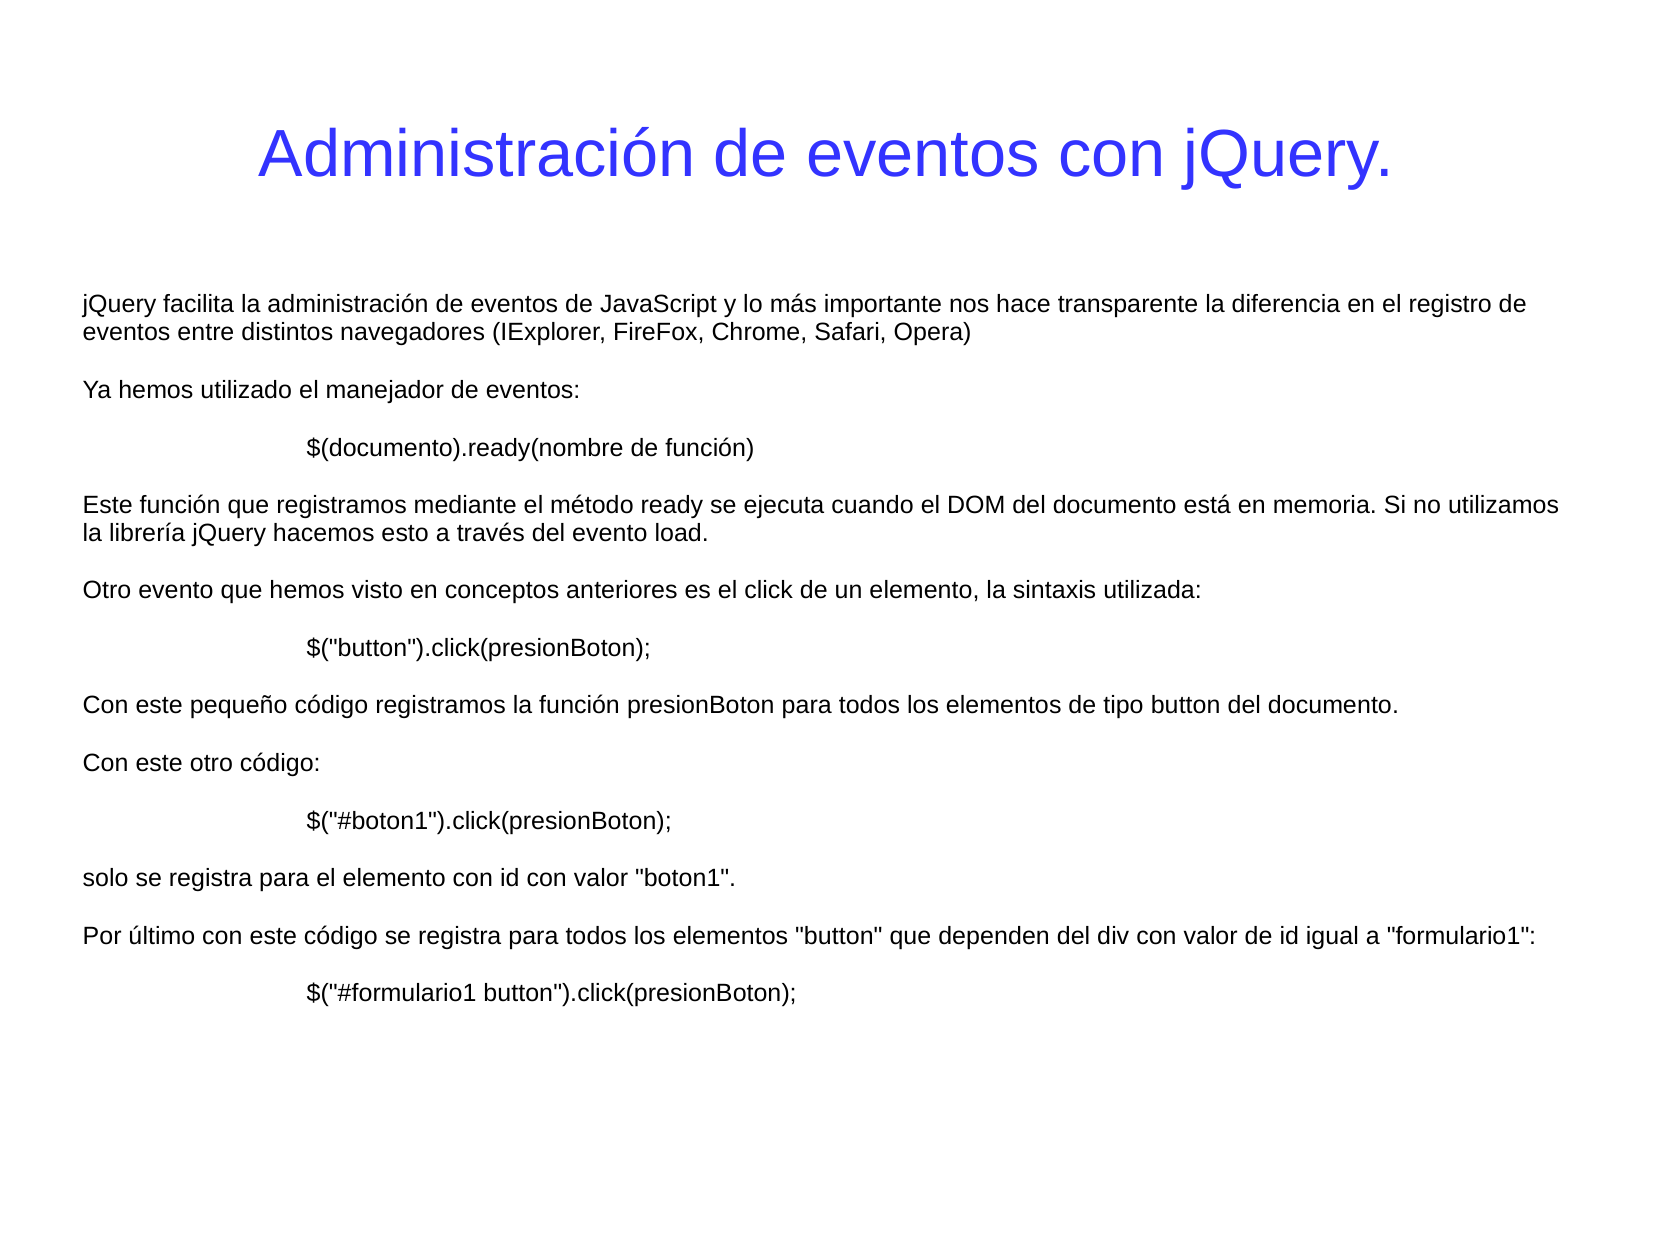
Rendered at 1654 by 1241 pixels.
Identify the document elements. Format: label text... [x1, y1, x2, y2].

title Administración de eventos con jQuery. [82, 49, 1571, 257]
list jQuery facilita la administración de eventos de JavaScript y lo más importante nos hace transparente la diferencia en el registro de eventos entre distintos navegadores (IExplorer, FireFox, Chrome, Safari, Opera) Ya hemos utilizado el manejador de eventos: $(documento).ready(nombre de función) Este función que registramos mediante el método ready se ejecuta cuando el DOM del documento está en memoria. Si no utilizamos la librería jQuery hacemos esto a través del evento load. Otro evento que hemos visto en conceptos anteriores es el click de un elemento, la sintaxis utilizada: $("button").click(presionBoton); Con este pequeño código registramos la función presionBoton para todos los elementos de tipo button del documento. Con este otro código: $("#boton1").click(presionBoton); solo se registra para el elemento con id con valor "boton1". Por último con este código se registra para todos los elementos "button" que dependen del div con valor de id igual a "formulario1": $("#formulario1 button").click(presionBoton); [82, 290, 1571, 1010]
